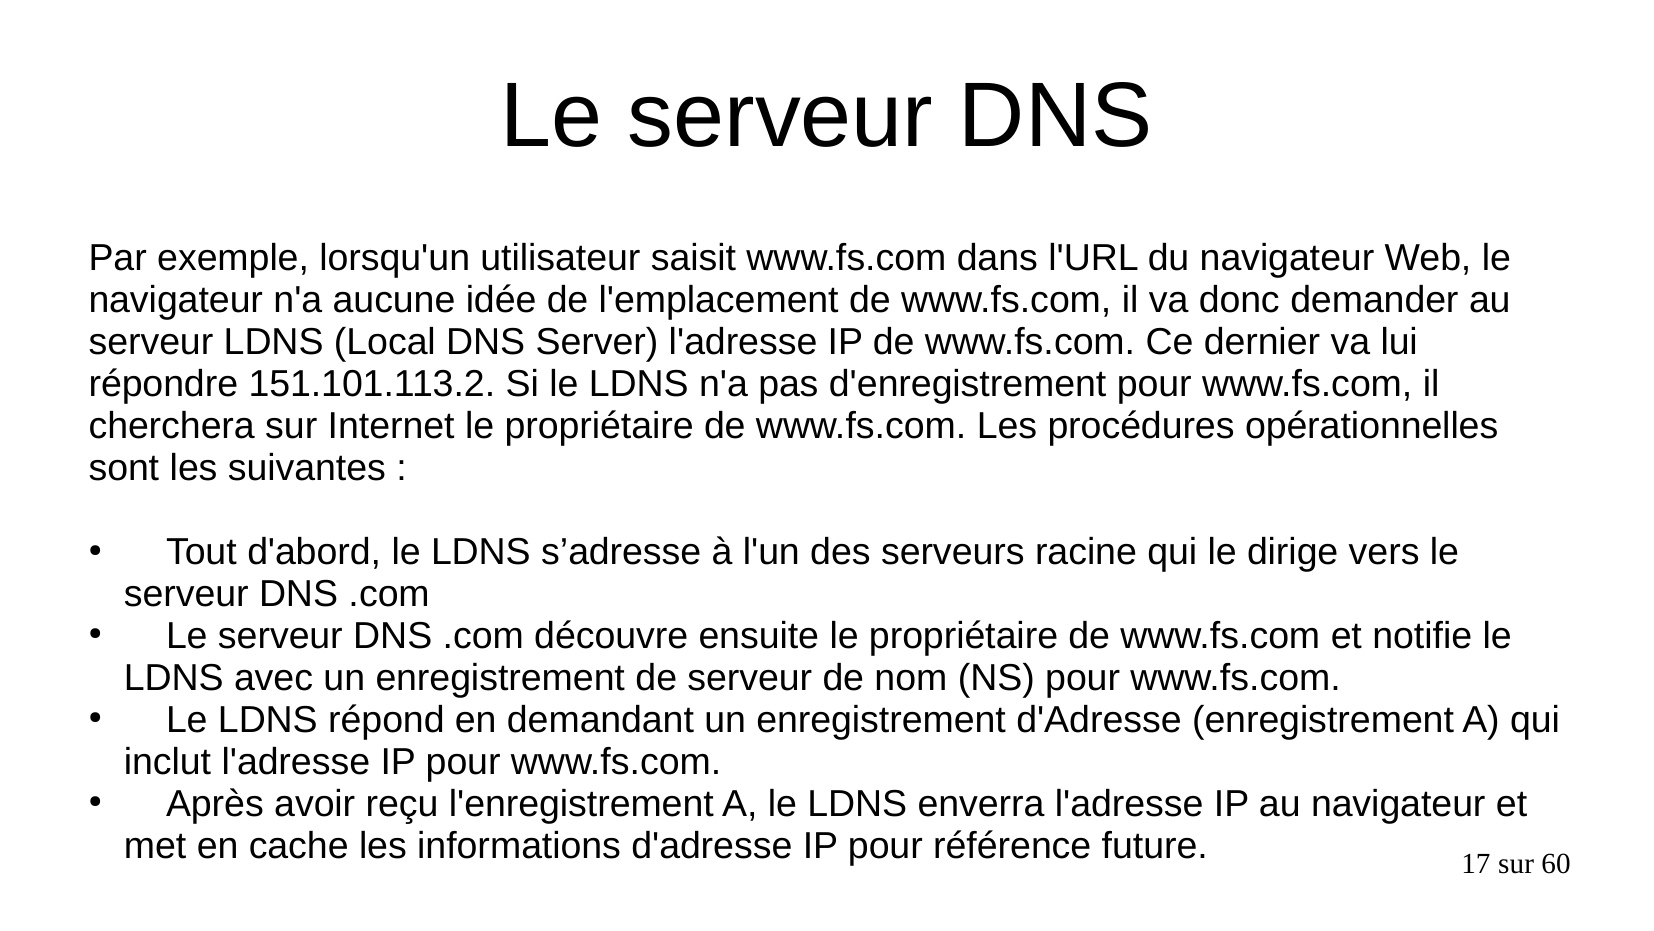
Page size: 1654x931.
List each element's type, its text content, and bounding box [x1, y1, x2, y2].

title Le serveur DNS [82, 37, 1571, 193]
subtitle Par exemple, lorsqu'un utilisateur saisit www.fs.com dans l'URL du navigateur Web, le navigateur n'a aucune idée de l'emplacement de www.fs.com, il va donc demander au serveur LDNS (Local DNS Server) l'adresse IP de www.fs.com. Ce dernier va lui répondre 151.101.113.2. Si le LDNS n'a pas d'enregistrement pour www.fs.com, il cherchera sur Internet le propriétaire de www.fs.com. Les procédures opérationnelles sont les suivantes : Tout d'abord, le LDNS s’adresse à l'un des serveurs racine qui le dirige vers le serveur DNS .com Le serveur DNS .com découvre ensuite le propriétaire de www.fs.com et notifie le LDNS avec un enregistrement de serveur de nom (NS) pour www.fs.com. Le LDNS répond en demandant un enregistrement d'Adresse (enregistrement A) qui inclut l'adresse IP pour www.fs.com. Après avoir reçu l'enregistrement A, le LDNS enverra l'adresse IP au navigateur et met en cache les informations d'adresse IP pour référence future. [88, 236, 1577, 867]
